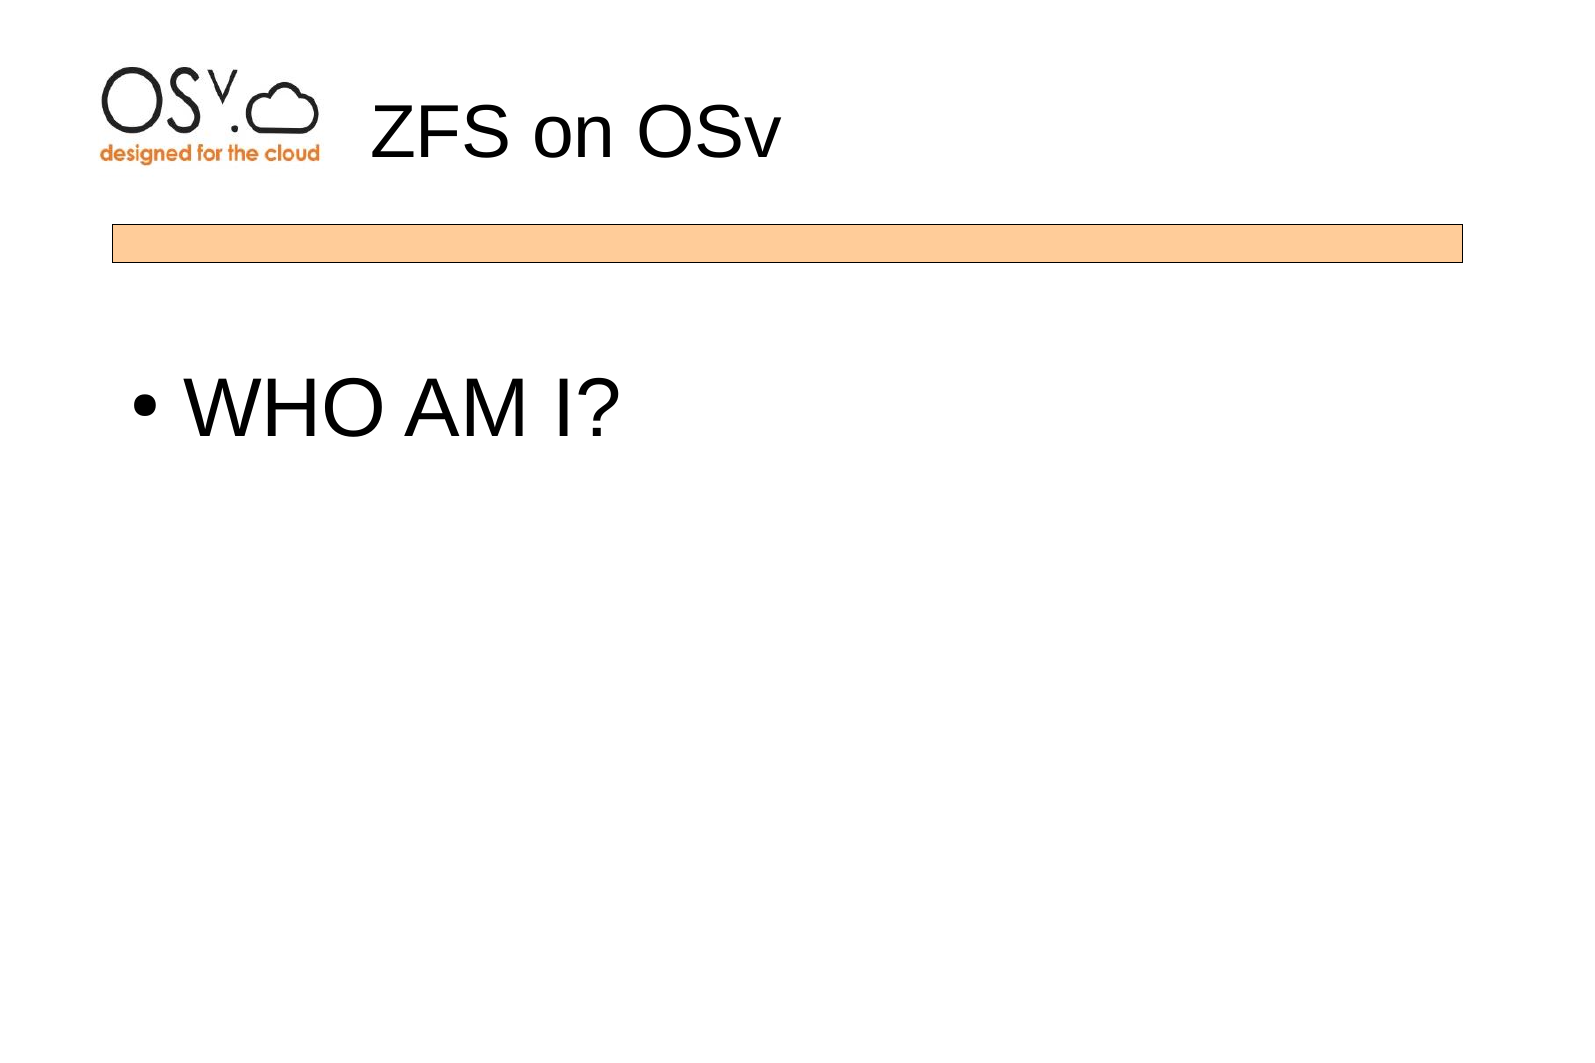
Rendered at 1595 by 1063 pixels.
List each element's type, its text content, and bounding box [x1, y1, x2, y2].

picture [83, 37, 338, 186]
title ZFS on OSv [79, 49, 1515, 213]
list WHO AM I? [112, 361, 1548, 1063]
text_box [112, 224, 1463, 263]
